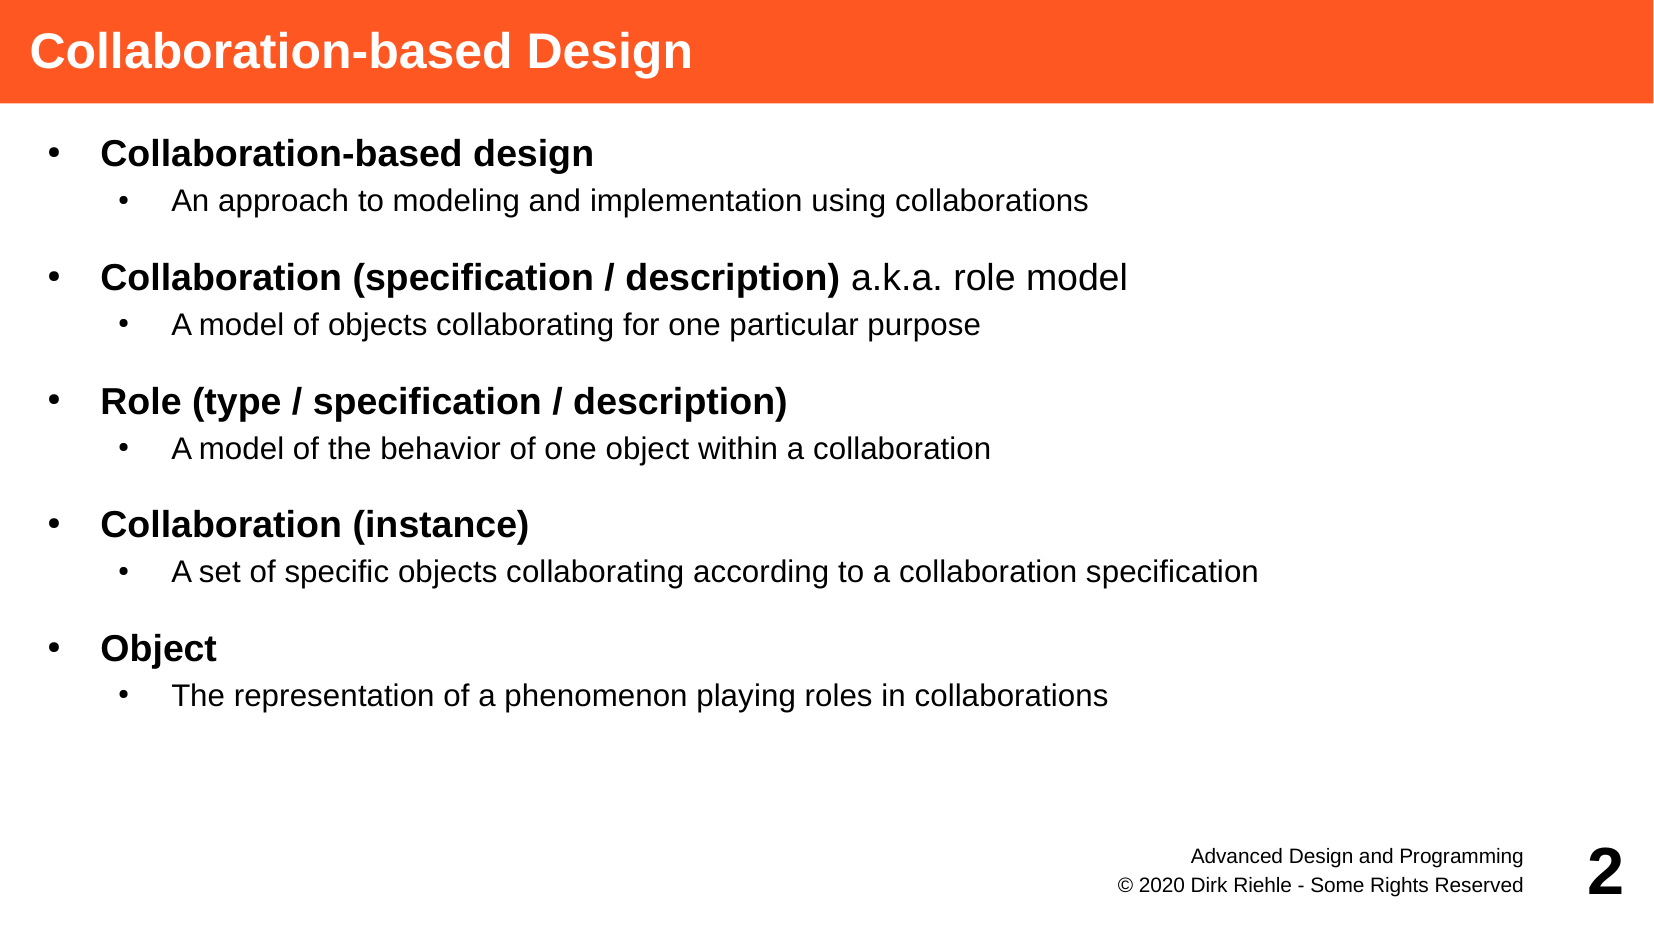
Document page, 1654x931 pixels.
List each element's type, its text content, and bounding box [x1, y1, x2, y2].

list Collaboration-based design An approach to modeling and implementation using collaborations Collaboration (specification / description) a.k.a. role model A model of objects collaborating for one particular purpose Role (type / specification / description) A model of the behavior of one object within a collaboration Collaboration (instance) A set of specific objects collaborating according to a collaboration specification Object The representation of a phenomenon playing roles in collaborations [29, 132, 1625, 813]
title Collaboration-based Design [0, 0, 1654, 104]
